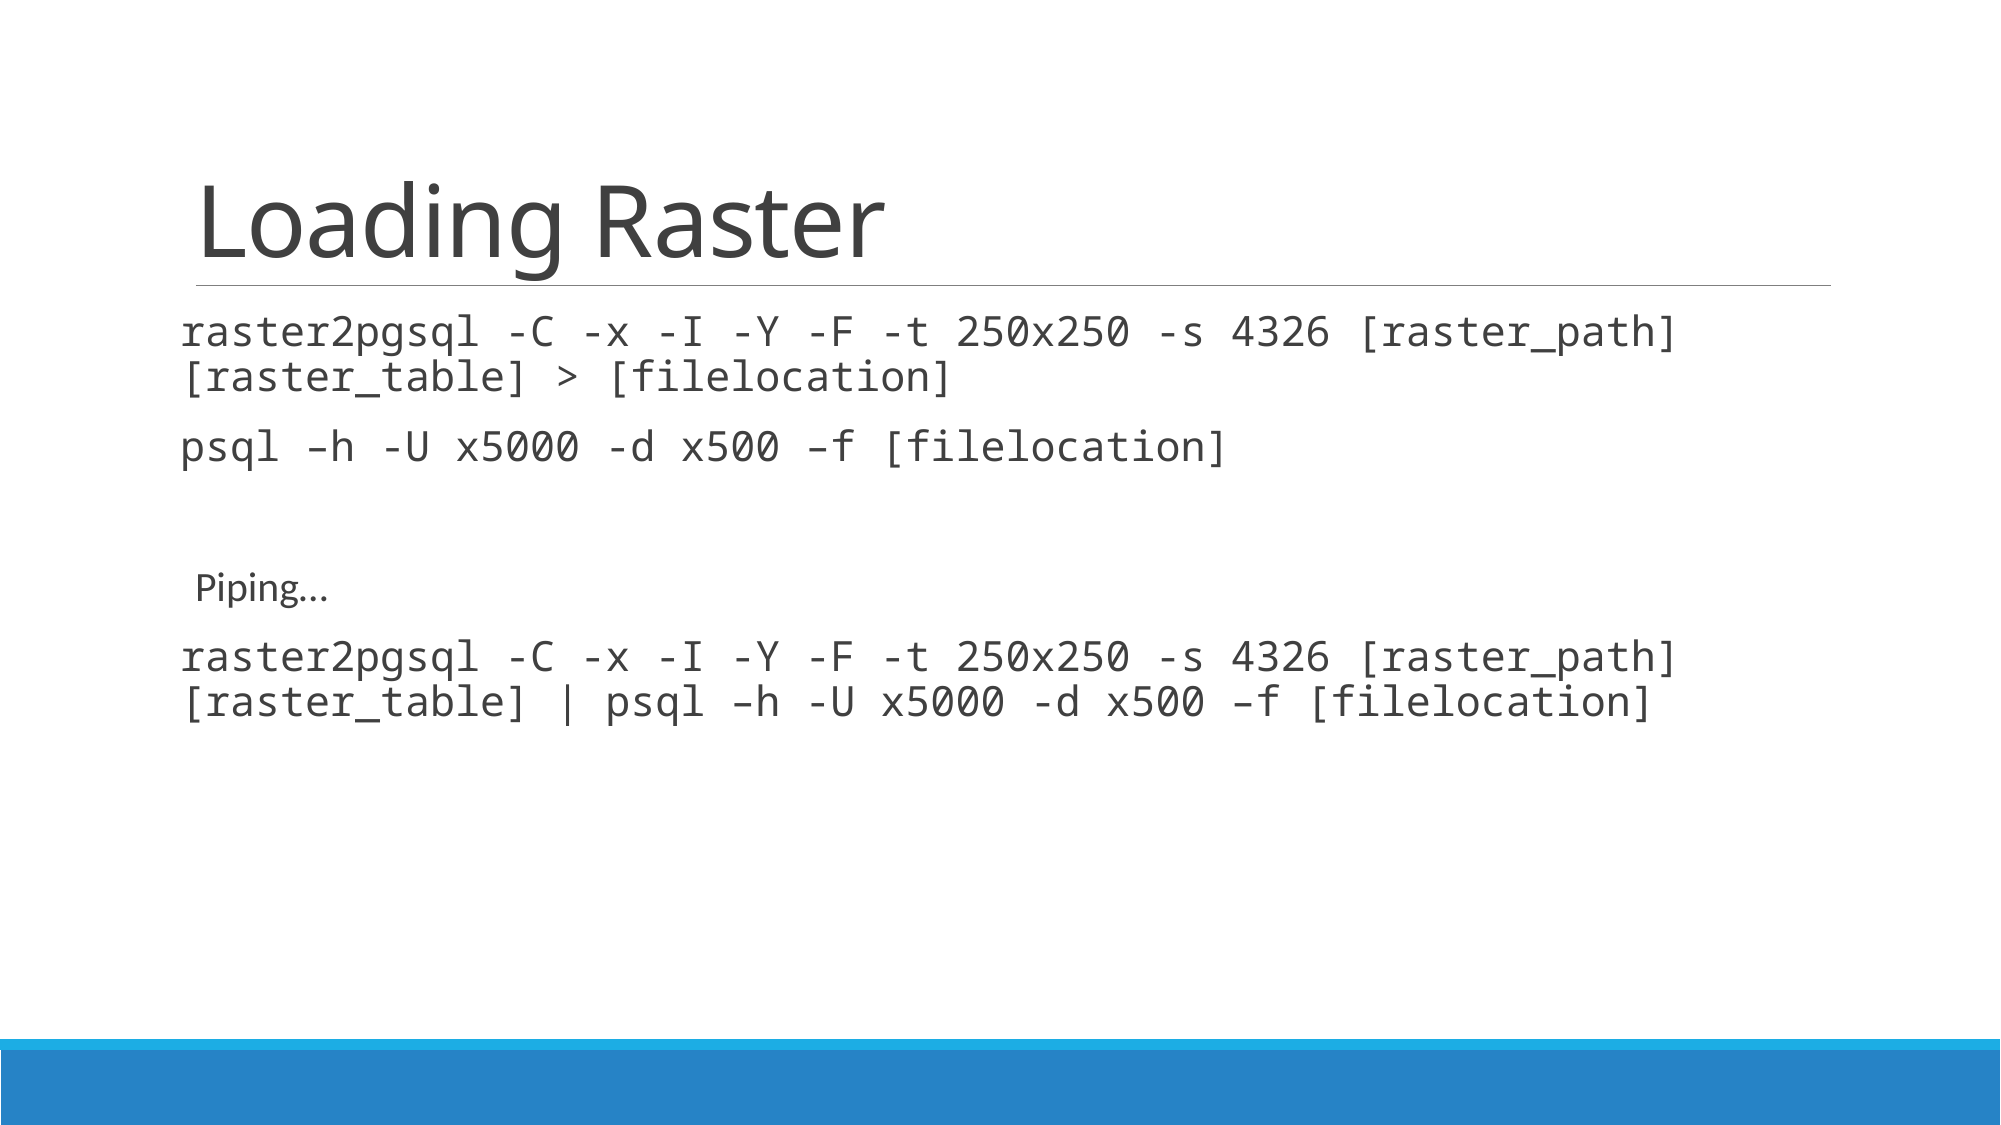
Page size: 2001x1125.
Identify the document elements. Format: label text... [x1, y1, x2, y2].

list raster2pgsql -C -x -I -Y -F -t 250x250 -s 4326 [raster_path] [raster_table] > [filelocation] psql –h -U x5000 -d x500 –f [filelocation] Piping… raster2pgsql -C -x -I -Y -F -t 250x250 -s 4326 [raster_path] [raster_table] | psql –h -U x5000 -d x500 –f [filelocation] [180, 302, 1831, 963]
title Loading Raster [180, 47, 1831, 286]
